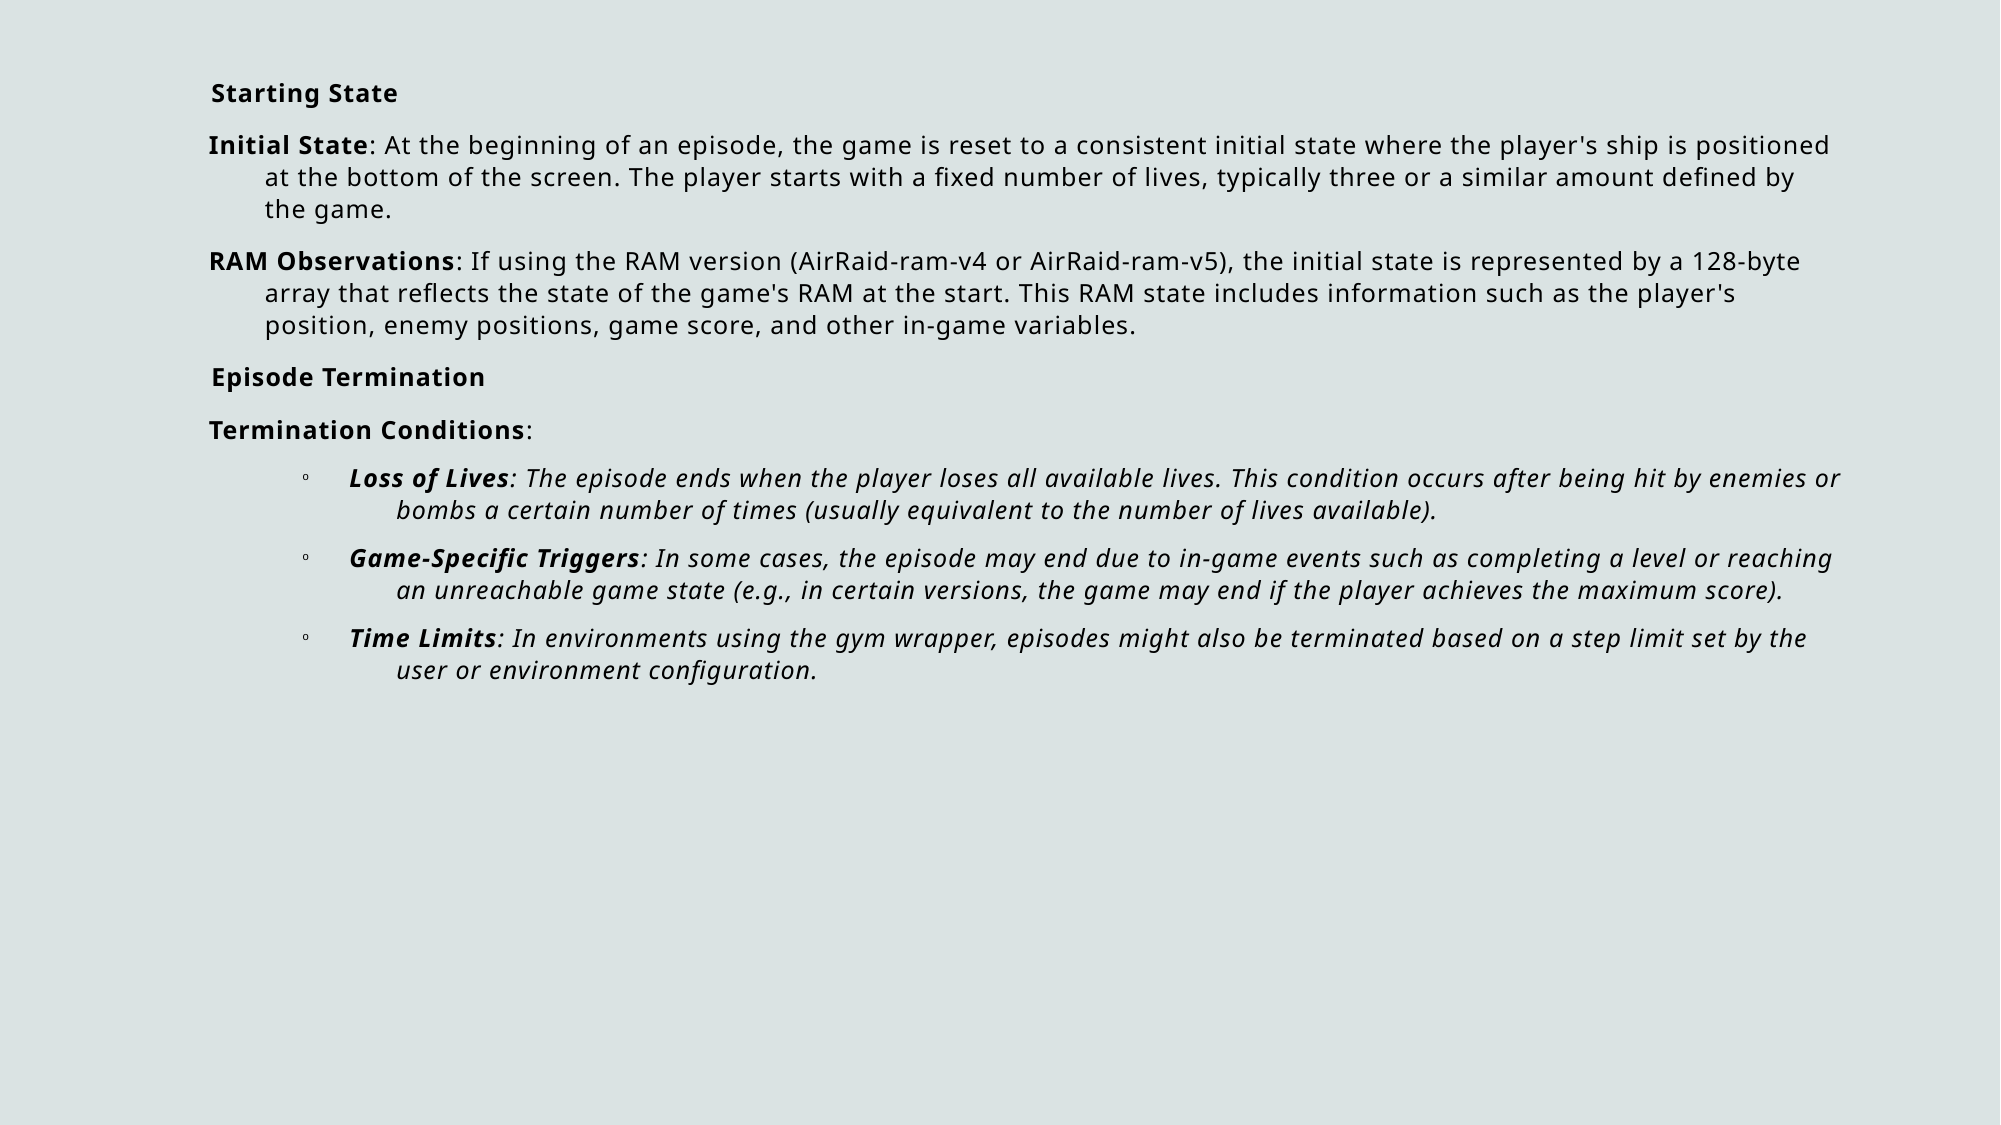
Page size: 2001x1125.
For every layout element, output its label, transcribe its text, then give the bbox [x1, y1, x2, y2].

list Starting State Initial State: At the beginning of an episode, the game is reset to a consistent initial state where the player's ship is positioned at the bottom of the screen. The player starts with a fixed number of lives, typically three or a similar amount defined by the game. RAM Observations: If using the RAM version (AirRaid-ram-v4 or AirRaid-ram-v5), the initial state is represented by a 128-byte array that reflects the state of the game's RAM at the start. This RAM state includes information such as the player's position, enemy positions, game score, and other in-game variables. Episode Termination Termination Conditions: Loss of Lives: The episode ends when the player loses all available lives. This condition occurs after being hit by enemies or bombs a certain number of times (usually equivalent to the number of lives available). Game-Specific Triggers: In some cases, the episode may end due to in-game events such as completing a level or reaching an unreachable game state (e.g., in certain versions, the game may end if the player achieves the maximum score). Time Limits: In environments using the gym wrapper, episodes might also be terminated based on a step limit set by the user or environment configuration. [137, 68, 1863, 984]
